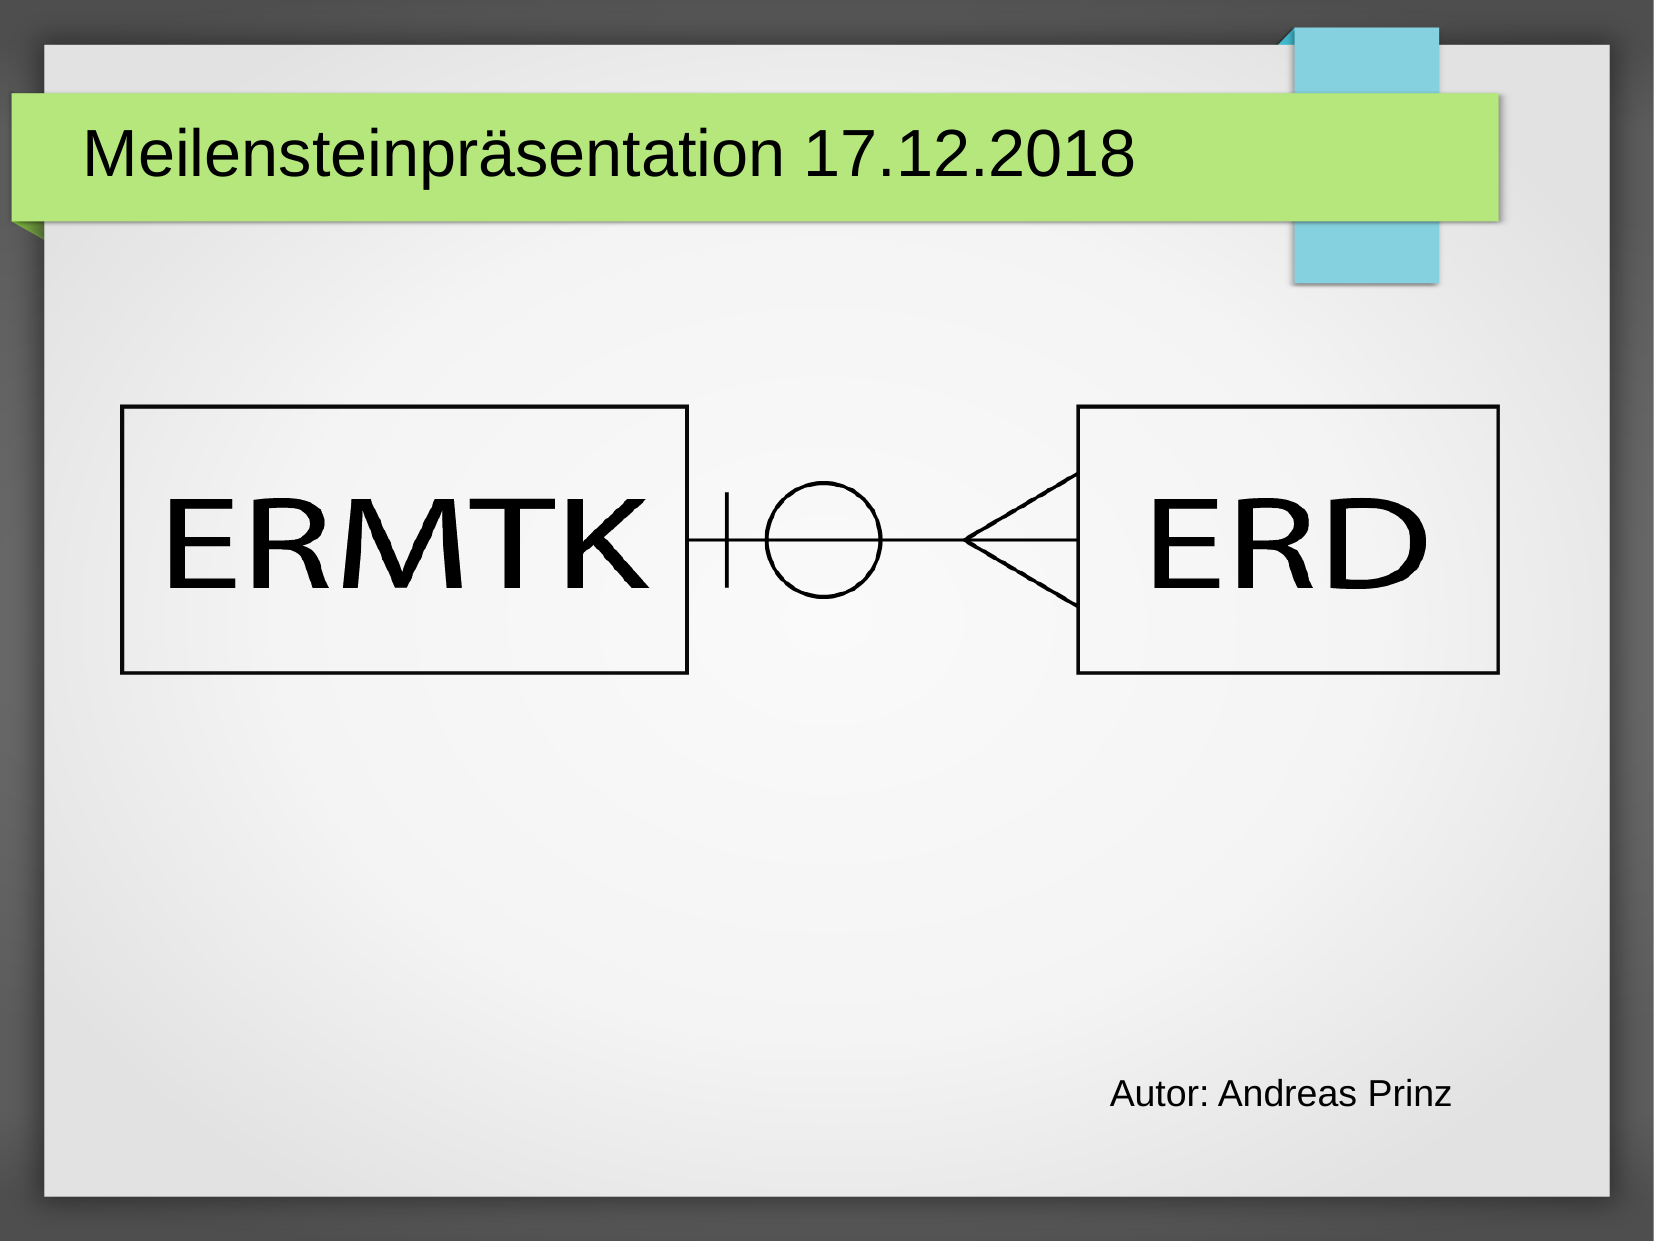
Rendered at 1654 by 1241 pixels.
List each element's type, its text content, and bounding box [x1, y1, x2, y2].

text_box Autor: Andreas Prinz [1095, 1065, 1546, 1126]
title Meilensteinpräsentation 17.12.2018 [82, 94, 1264, 213]
picture [0, 0, 1654, 1241]
